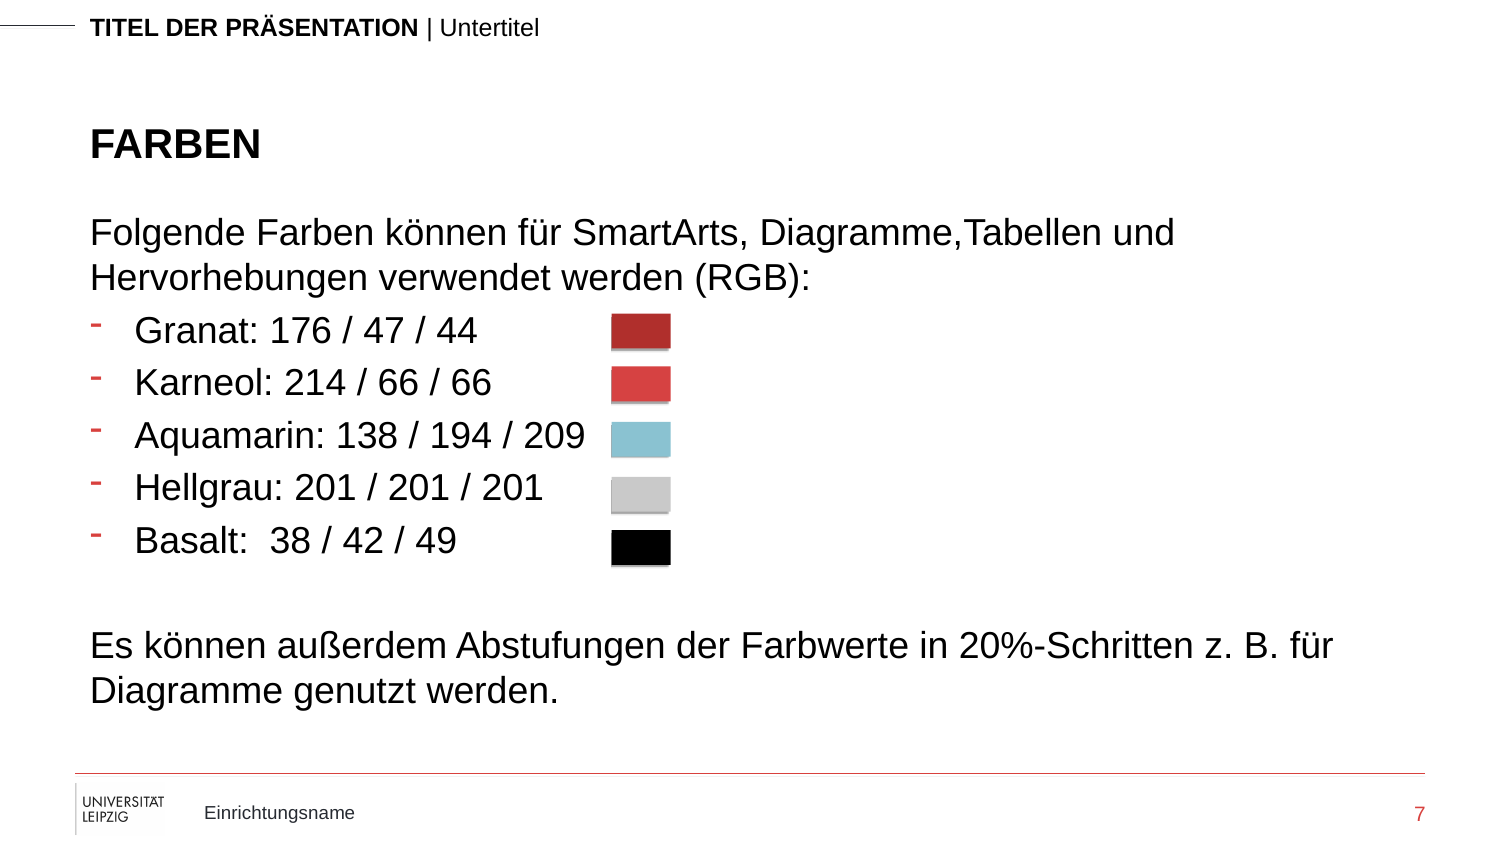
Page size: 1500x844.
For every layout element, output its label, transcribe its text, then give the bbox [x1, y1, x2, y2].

text_box [611, 530, 671, 565]
slide_number <Foliennummer> [1303, 800, 1426, 834]
text_box [611, 313, 671, 349]
picture [75, 782, 165, 836]
text_box [611, 366, 671, 402]
title Farben [75, 50, 1426, 175]
text_box [611, 476, 671, 512]
list Folgende Farben können für SmartArts, Diagramme,Tabellen und Hervorhebungen verwendet werden (RGB): Granat: 176 / 47 / 44 Karneol: 214 / 66 / 66 Aquamarin: 138 / 194 / 209 Hellgrau: 201 / 201 / 201 Basalt: 38 / 42 / 49 Es können außerdem Abstufungen der Farbwerte in 20%-Schritten z. B. für Diagramme genutzt werden. [75, 200, 1426, 756]
text_box [611, 421, 671, 457]
